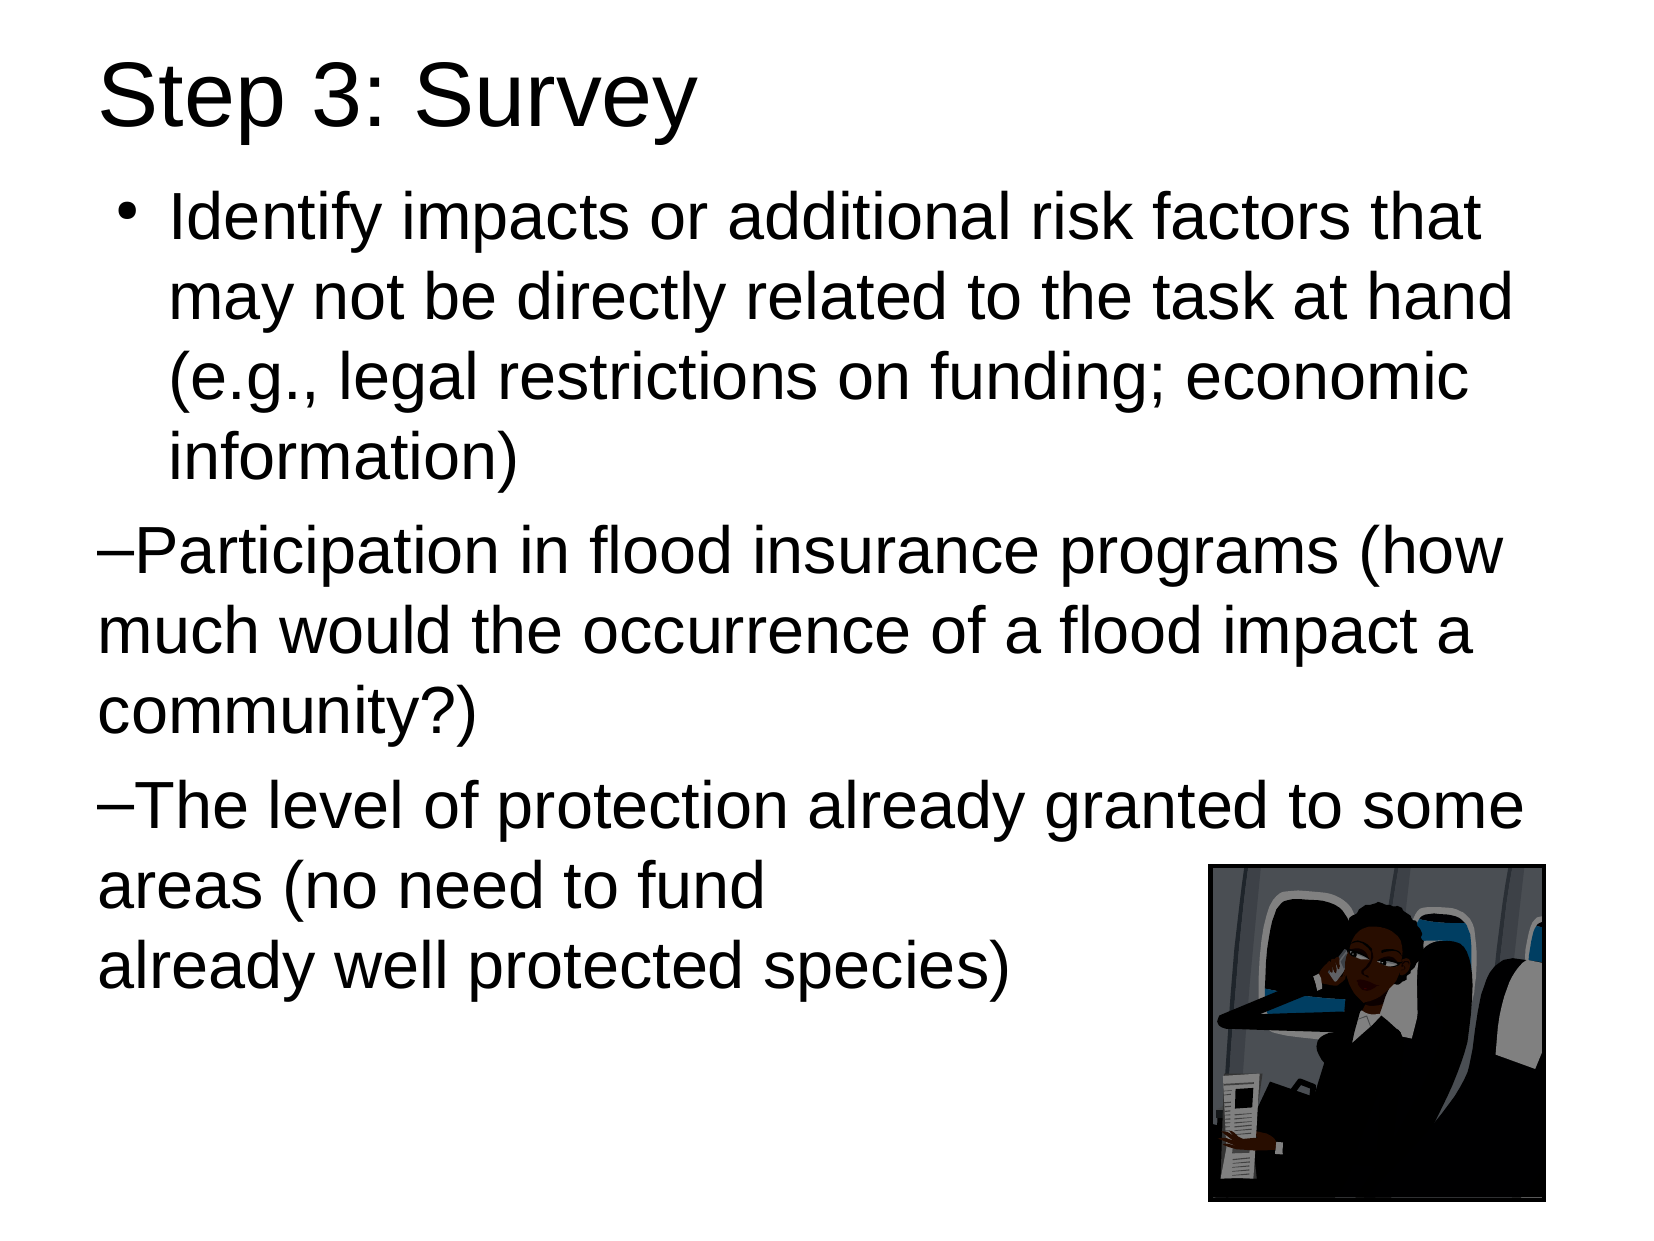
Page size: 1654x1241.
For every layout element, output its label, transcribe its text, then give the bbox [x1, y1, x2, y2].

picture [1212, 868, 1543, 1198]
title Step 3: Survey [82, 0, 1571, 165]
list Identify impacts or additional risk factors that may not be directly related to the task at hand (e.g., legal restrictions on funding; economic information) Participation in flood insurance programs (how much would the occurrence of a flood impact a community?) The level of protection already granted to some areas (no need to fund already well protected species) [82, 165, 1571, 984]
